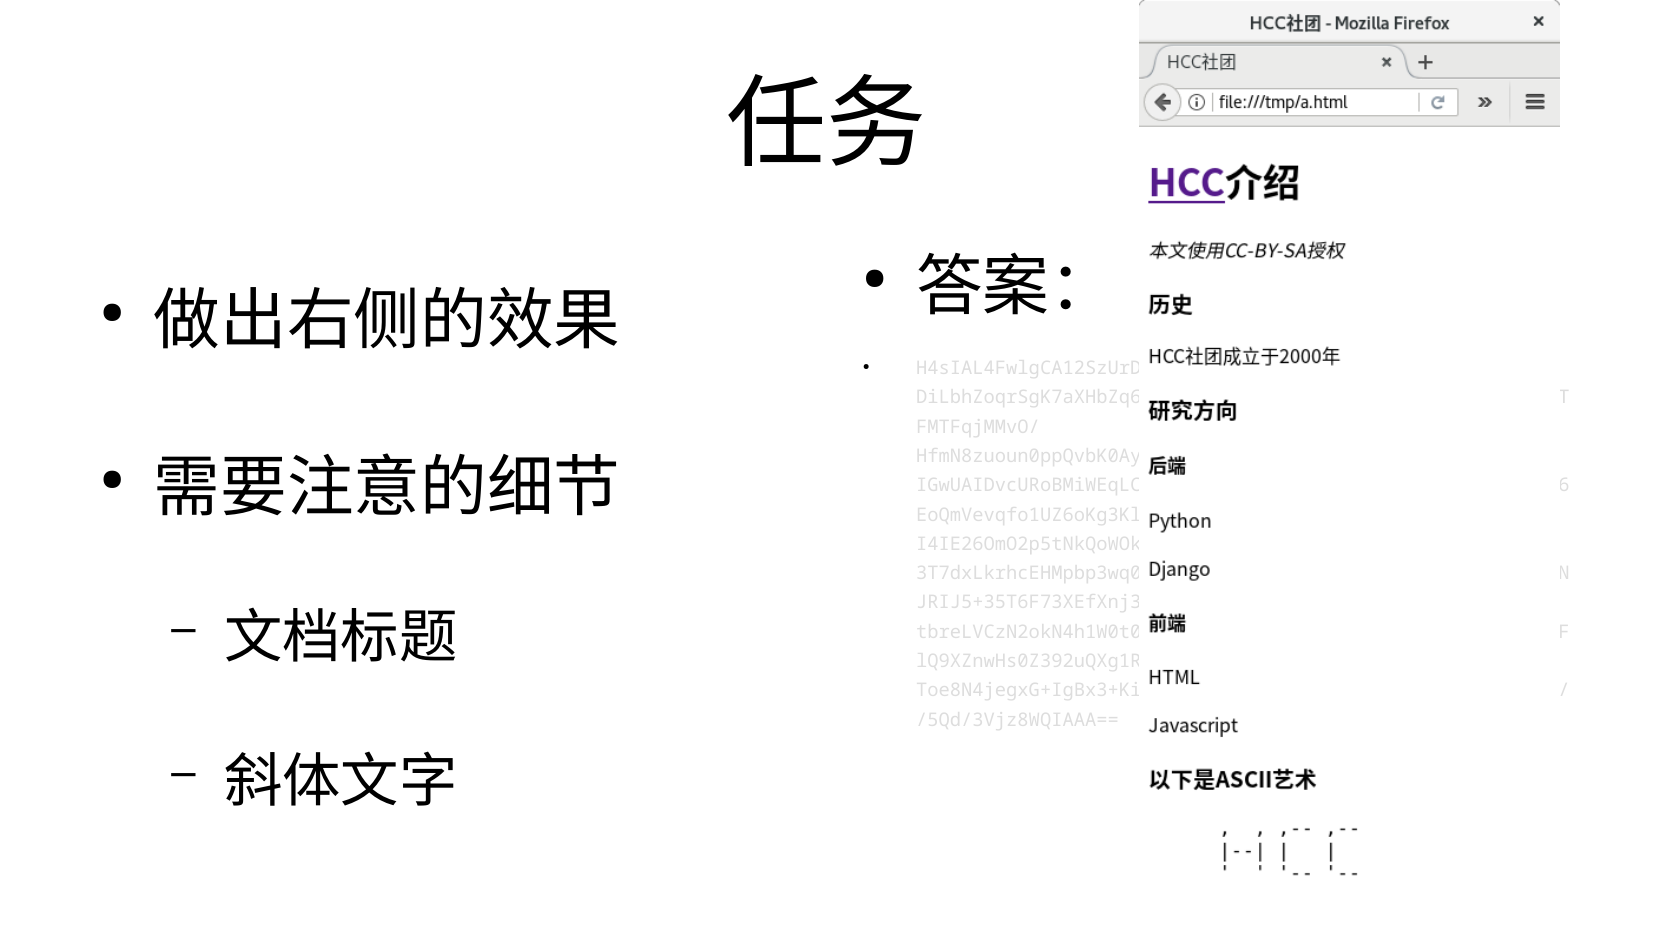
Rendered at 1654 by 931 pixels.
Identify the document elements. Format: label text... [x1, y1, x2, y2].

title 任务 [82, 37, 1139, 193]
list 答案： H4sIAL4FwlgCA12SzUrDQBDH7z7FmksvjVs/DiLbhZoqrSgK7aXHbZq60drEZCsUehP8oDRWKEWwgoiCUqEgItqivkyy8TFMTFqjMMvO/HfmN8zuoun0ppQvbK0AyvYqeAoFGwCIKqTkO57LVFZRcEaS3NsP5/IGwUAIDvcURoBMiWEqLCnUWFlcFAD8QcAxAxW1Uj3Mp7MYEUANpZwUKGP6EoQmVevqfo1UZ6oKg3KlVoRUlgW/I4IE26OmO2p5tNkQoWOkYt575N1j+/3T7dxLkrhcEHMpbp3wq0MEVYygPu43jx3ryDl78gDzE8BkGH7SdvtNe2jNJRIJ5+35T6F73XEfXnj3zWmfR8rpAnbaltsfeNrCBLlVZ1Sr/tbreLVCzN2okN4h1W0t0sIDnbb+g5Y1jZnMIHq0VMrlomEmv7EejdfIATFlQ9XZnwHs0Z392uQXg1ROyma/Toe8N4jegxG+IgBx3+Ki6K9QaohiAzR8B4BQivkW87JiYZbXLWAgGLyxR//5Qd/3Vjz8WQIAAA== [845, 217, 1139, 756]
title 任务 [1560, 37, 1571, 193]
list 做出右侧的效果 需要注意的细节 文档标题 斜体文字 [82, 217, 809, 827]
picture [1139, 0, 1560, 931]
